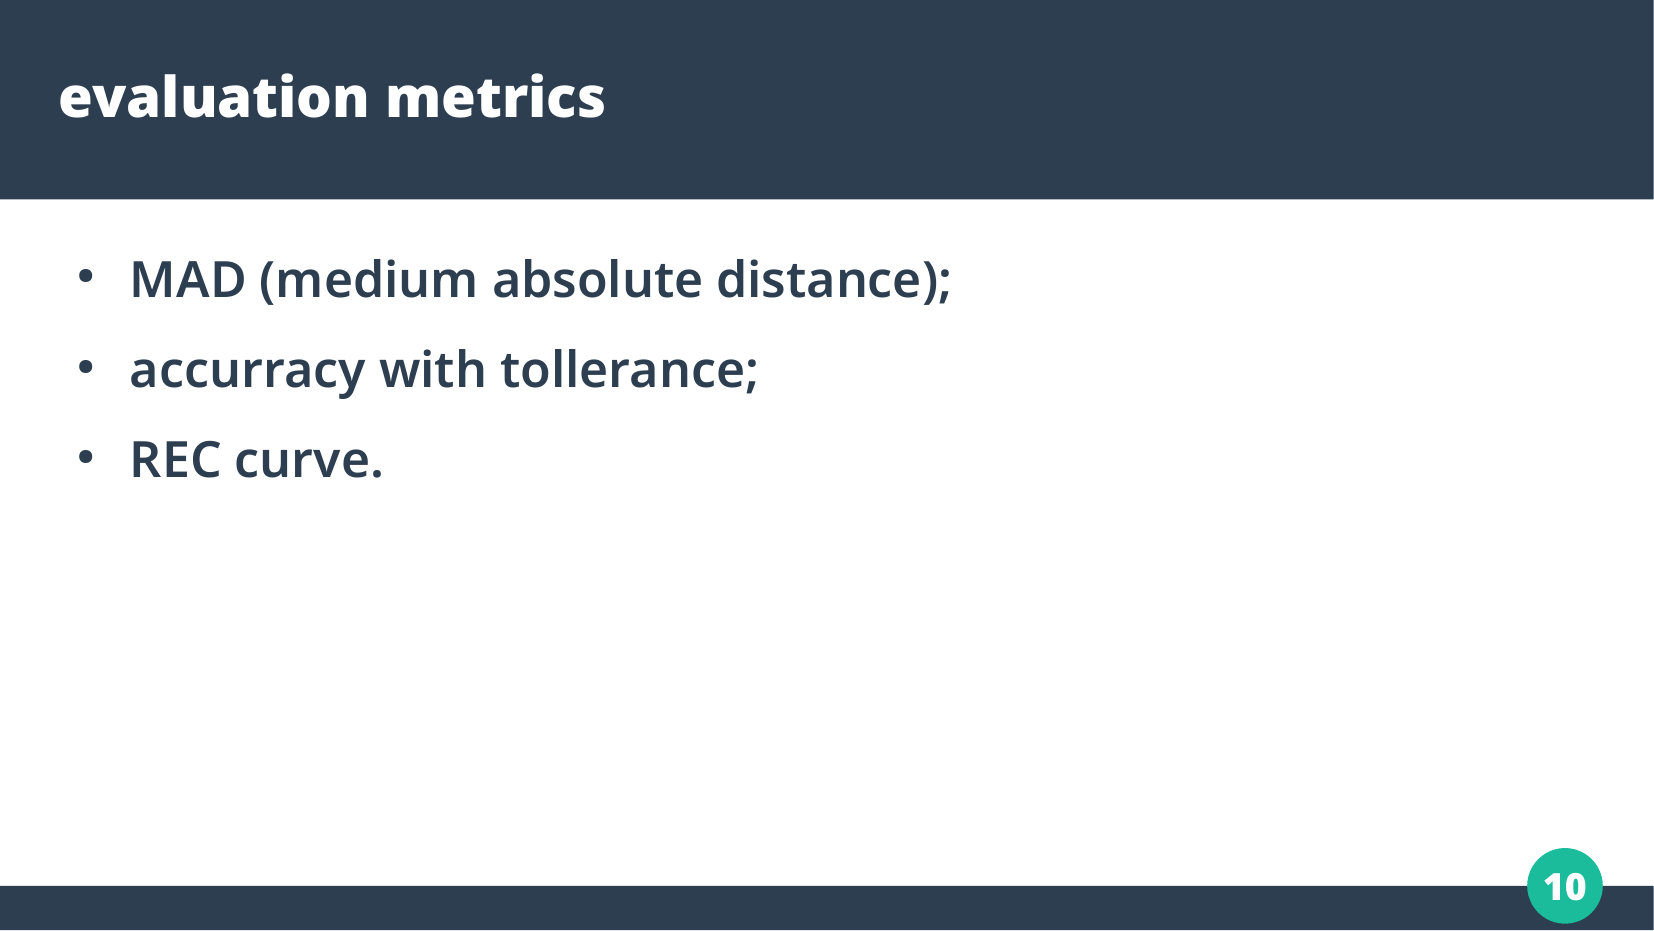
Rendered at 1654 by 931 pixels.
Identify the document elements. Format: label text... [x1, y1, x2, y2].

title evaluation metrics [59, 37, 1595, 156]
list MAD (medium absolute distance); accurracy with tollerance; REC curve. [59, 243, 1595, 864]
